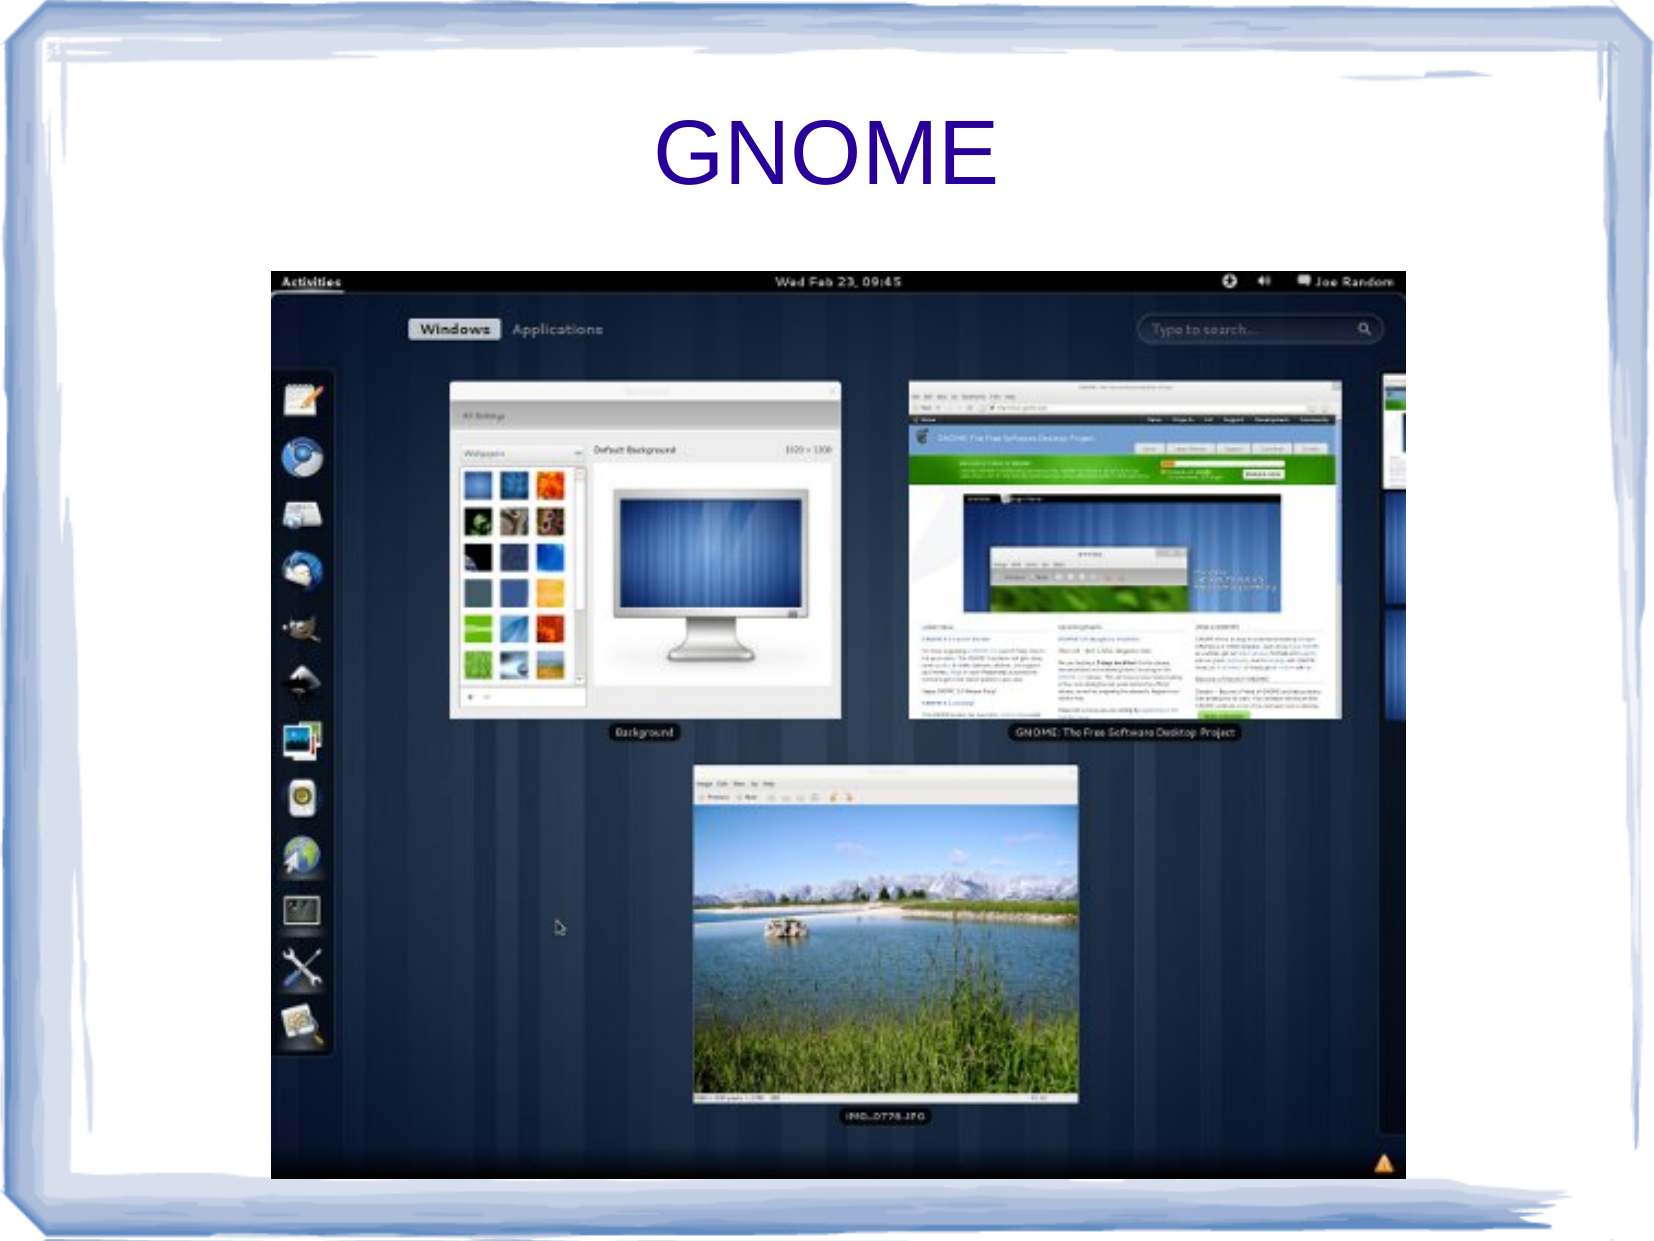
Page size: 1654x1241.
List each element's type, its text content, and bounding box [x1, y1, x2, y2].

picture [0, 0, 1654, 1241]
title GNOME [82, 49, 1571, 257]
